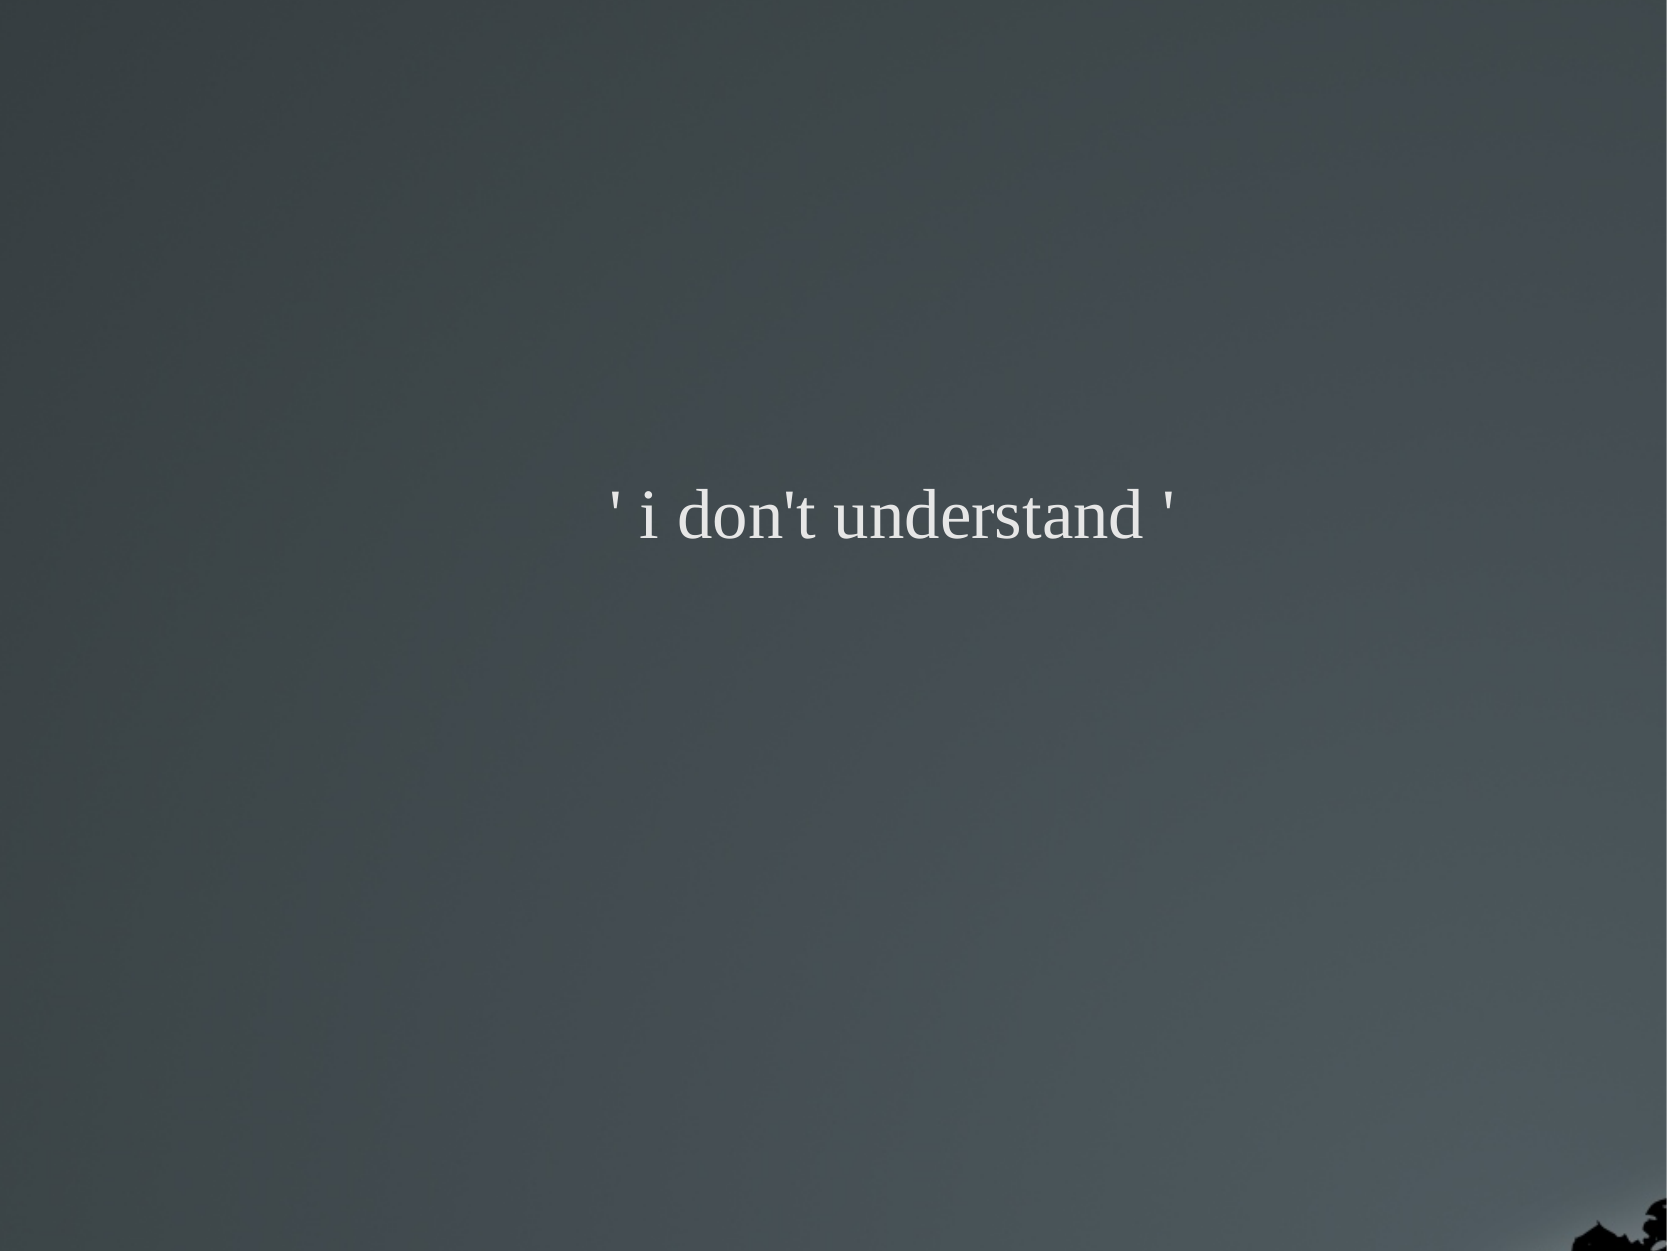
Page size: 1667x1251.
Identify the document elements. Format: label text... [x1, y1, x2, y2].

picture [0, 0, 1667, 1251]
list ' i don't understand ' [142, 471, 1607, 745]
